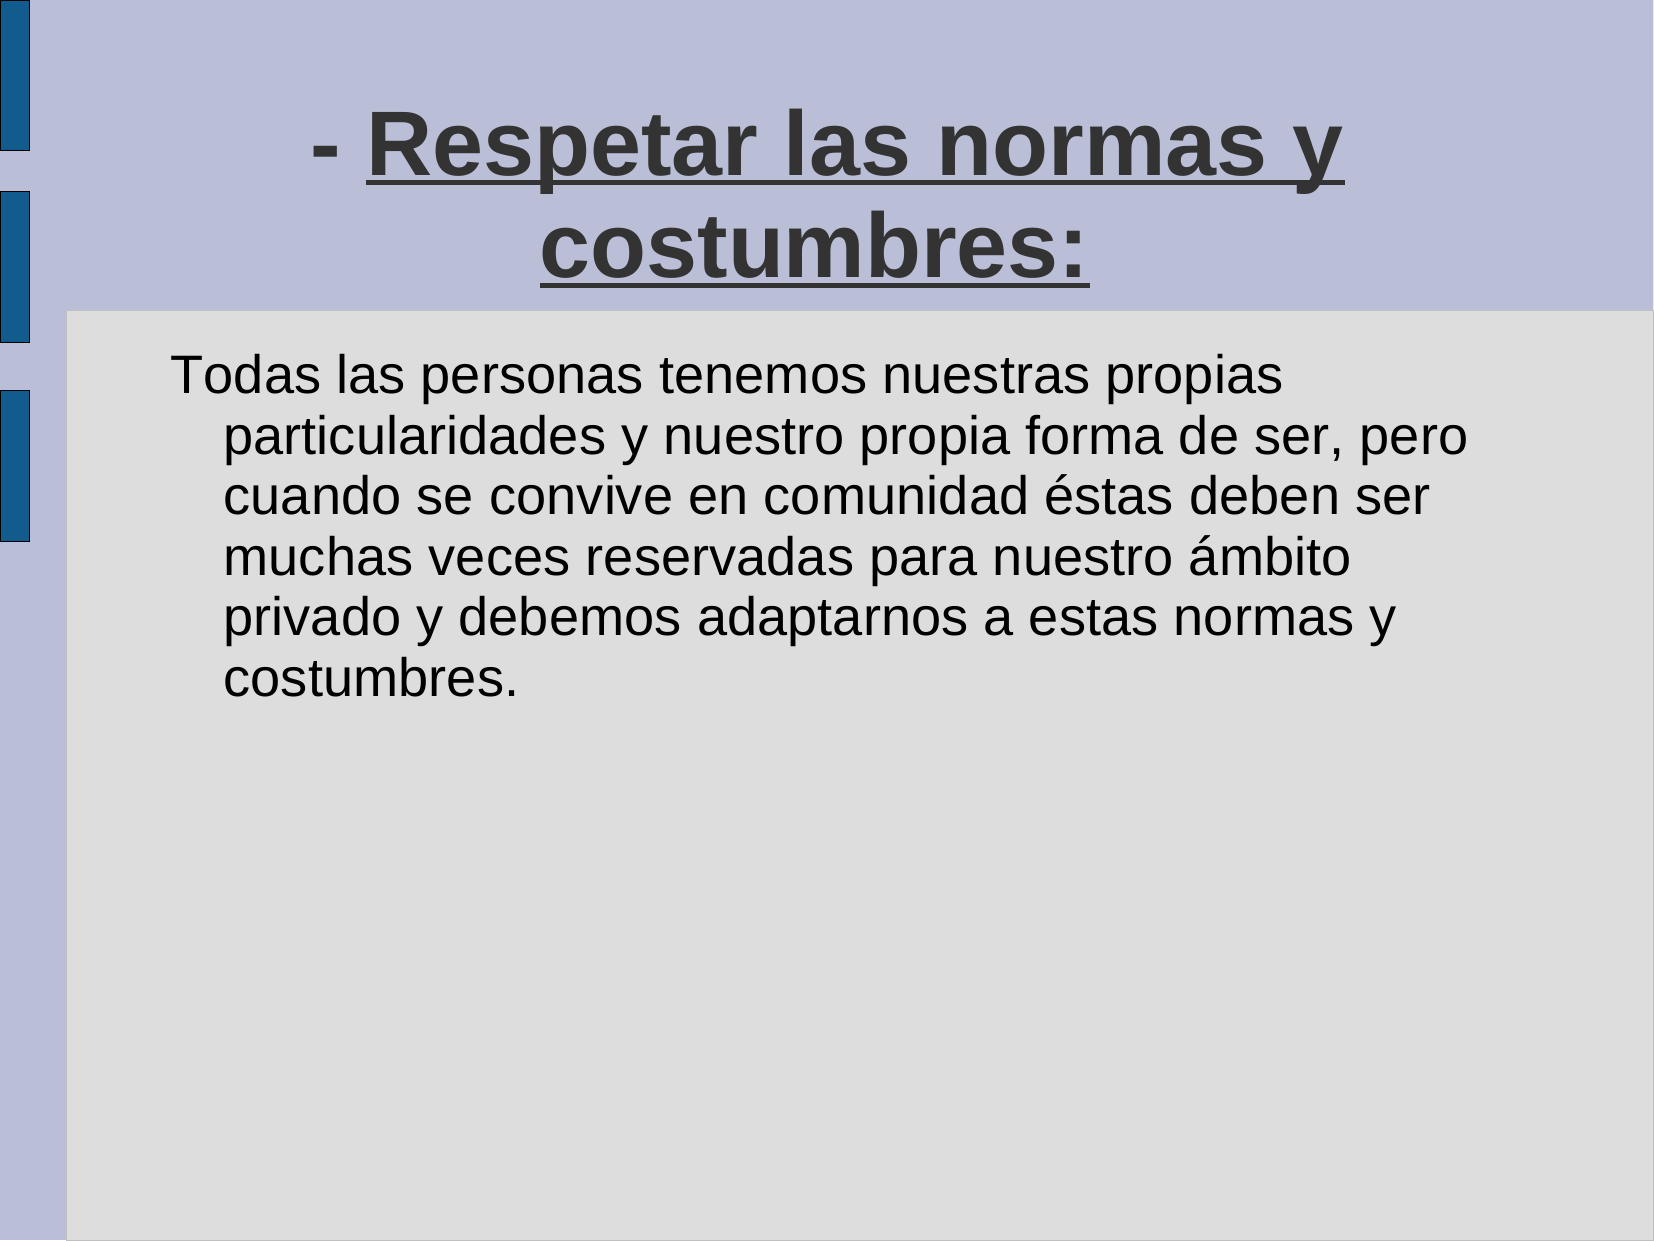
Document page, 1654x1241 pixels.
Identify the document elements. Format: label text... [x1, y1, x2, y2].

list Todas las personas tenemos nuestras propias particularidades y nuestro propia forma de ser, pero cuando se convive en comunidad éstas deben ser muchas veces reservadas para nuestro ámbito privado y debemos adaptarnos a estas normas y costumbres. [152, 344, 1534, 1127]
title - Respetar las normas y costumbres: [121, 91, 1534, 299]
